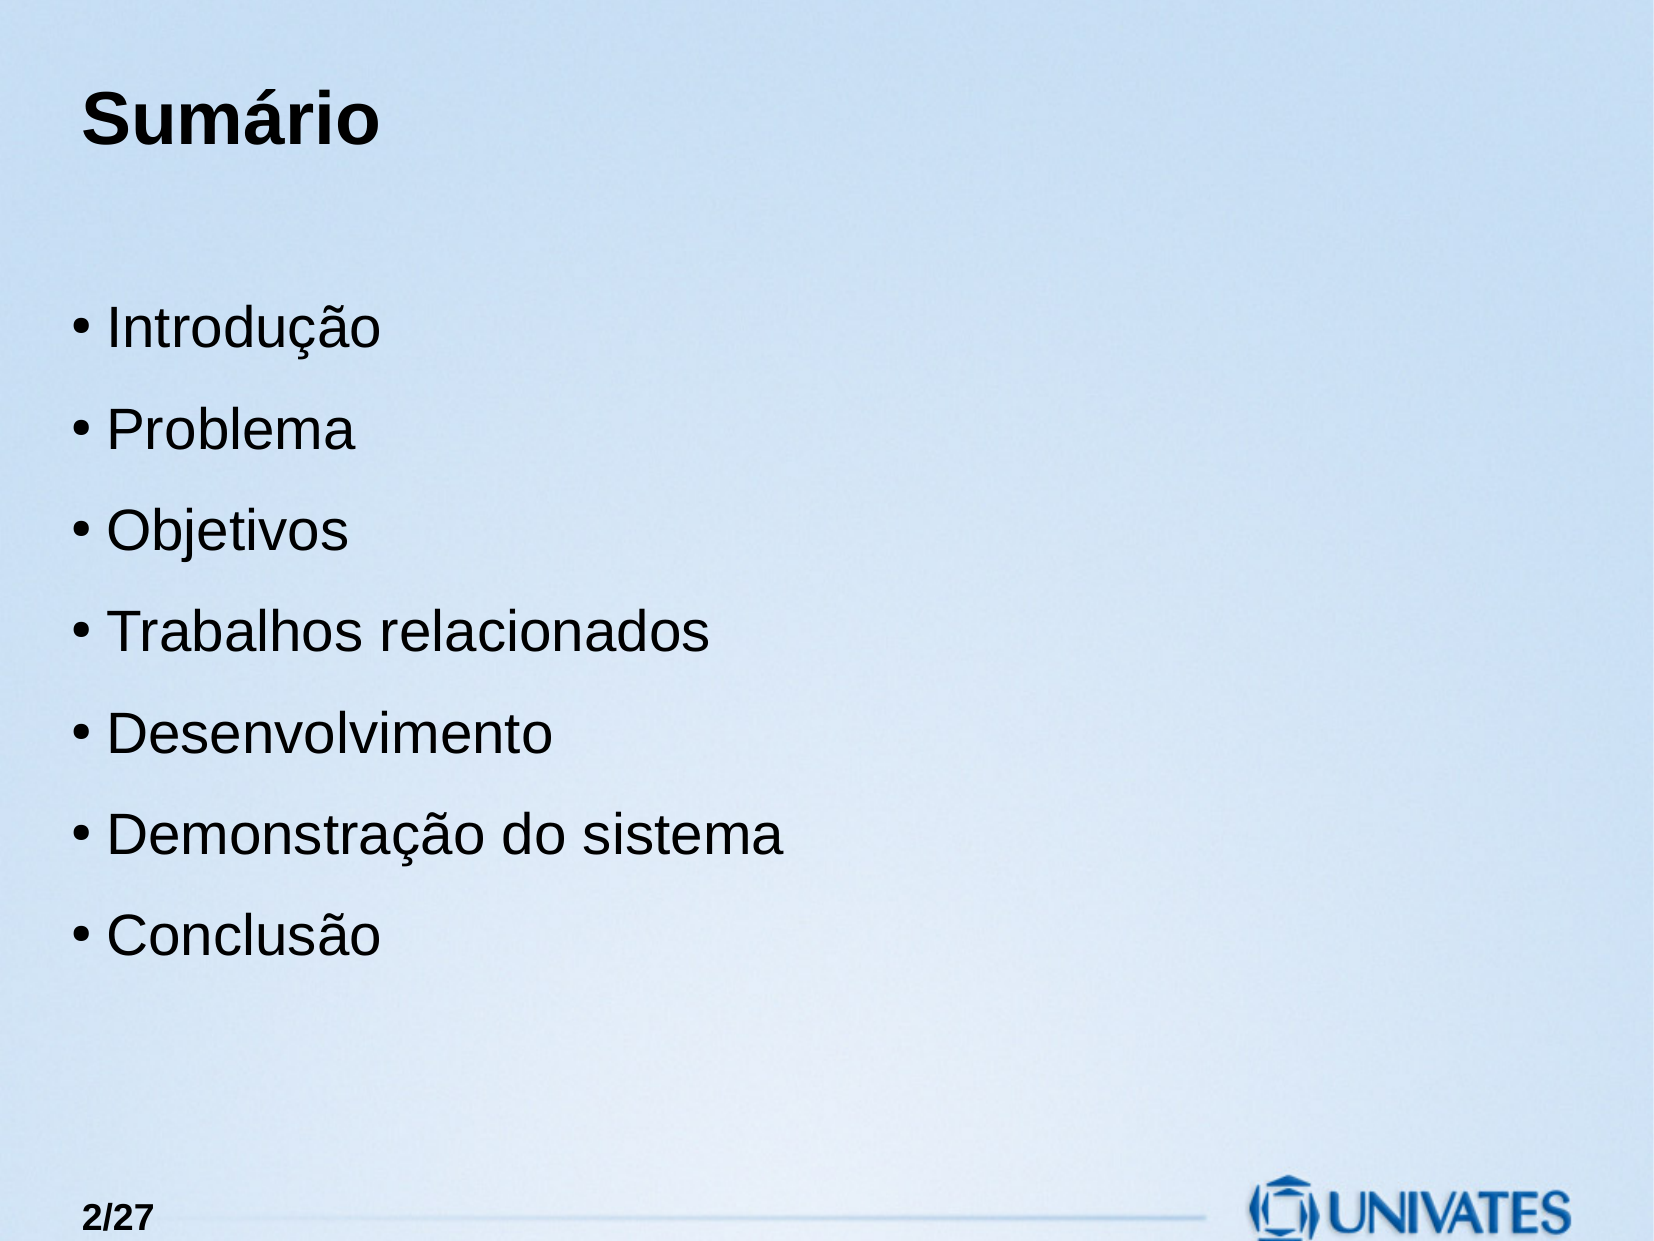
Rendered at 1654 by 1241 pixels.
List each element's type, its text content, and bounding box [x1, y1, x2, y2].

subtitle Introdução Problema Objetivos Trabalhos relacionados Desenvolvimento Demonstração do sistema Conclusão [70, 295, 1560, 1008]
title Sumário [81, 60, 1570, 184]
